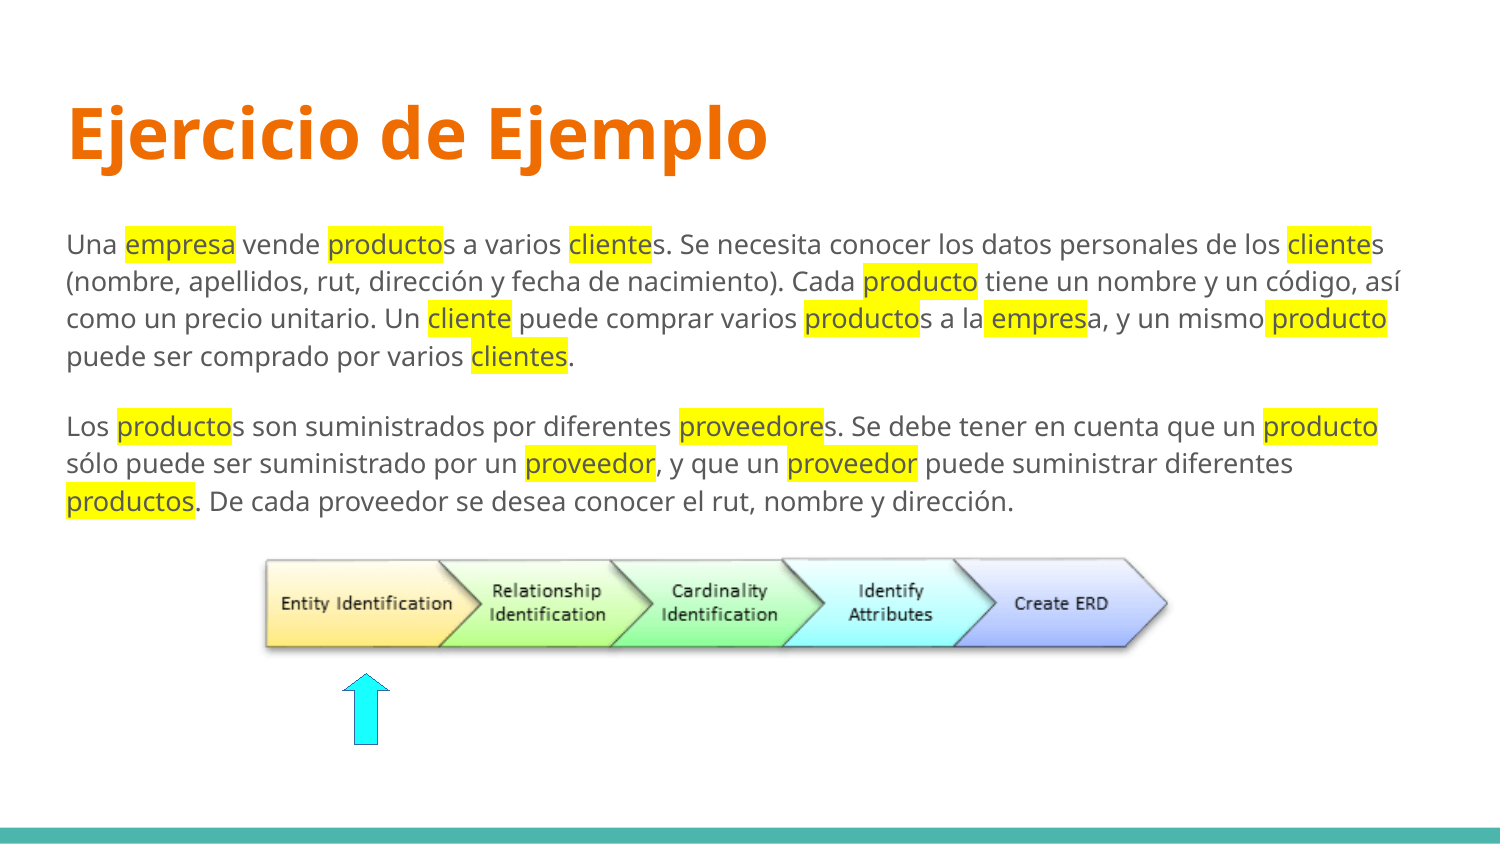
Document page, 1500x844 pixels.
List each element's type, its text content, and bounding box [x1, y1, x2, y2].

picture [253, 539, 1182, 662]
title Ejercicio de Ejemplo [51, 72, 1449, 189]
list Una empresa vende productos a varios clientes. Se necesita conocer los datos personales de los clientes (nombre, apellidos, rut, dirección y fecha de nacimiento). Cada producto tiene un nombre y un código, así como un precio unitario. Un cliente puede comprar varios productos a la empresa, y un mismo producto puede ser comprado por varios clientes. Los productos son suministrados por diferentes proveedores. Se debe tener en cuenta que un producto sólo puede ser suministrado por un proveedor, y que un proveedor puede suministrar diferentes productos. De cada proveedor se desea conocer el rut, nombre y dirección. [51, 207, 1449, 540]
text_box [342, 673, 390, 745]
